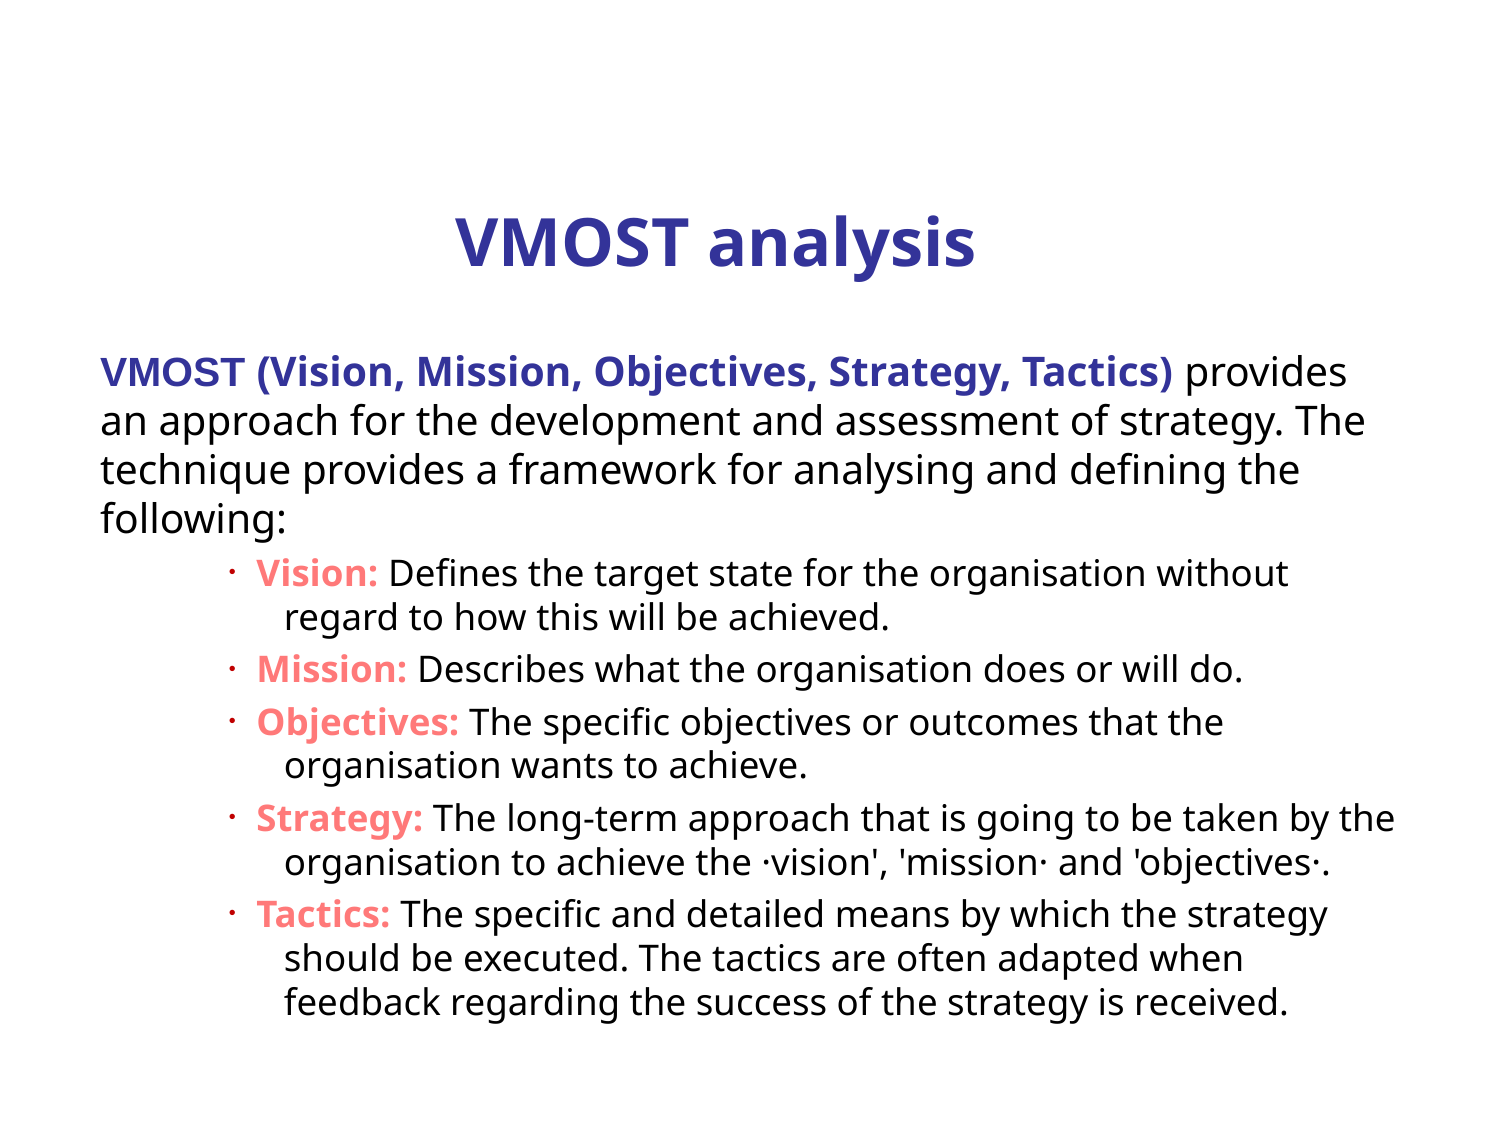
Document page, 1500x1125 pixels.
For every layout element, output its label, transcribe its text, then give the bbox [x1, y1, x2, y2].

title VMOST analysis [145, 90, 1288, 288]
list VMOST (Vision, Mission, Objectives, Strategy, Tactics) provides an approach for the development and assessment of strategy. The technique provides a framework for analysing and defining the following: Vision: Defines the target state for the organisation without regard to how this will be achieved. Mission: Describes what the organisation does or will do. Objectives: The specific objectives or outcomes that the organisation wants to achieve. Strategy: The long-term approach that is going to be taken by the organisation to achieve the ·vision', 'mission· and 'objectives·. Tactics: The specific and detailed means by which the strategy should be executed. The tactics are often adapted when feedback regarding the success of the strategy is received. [85, 338, 1415, 1076]
